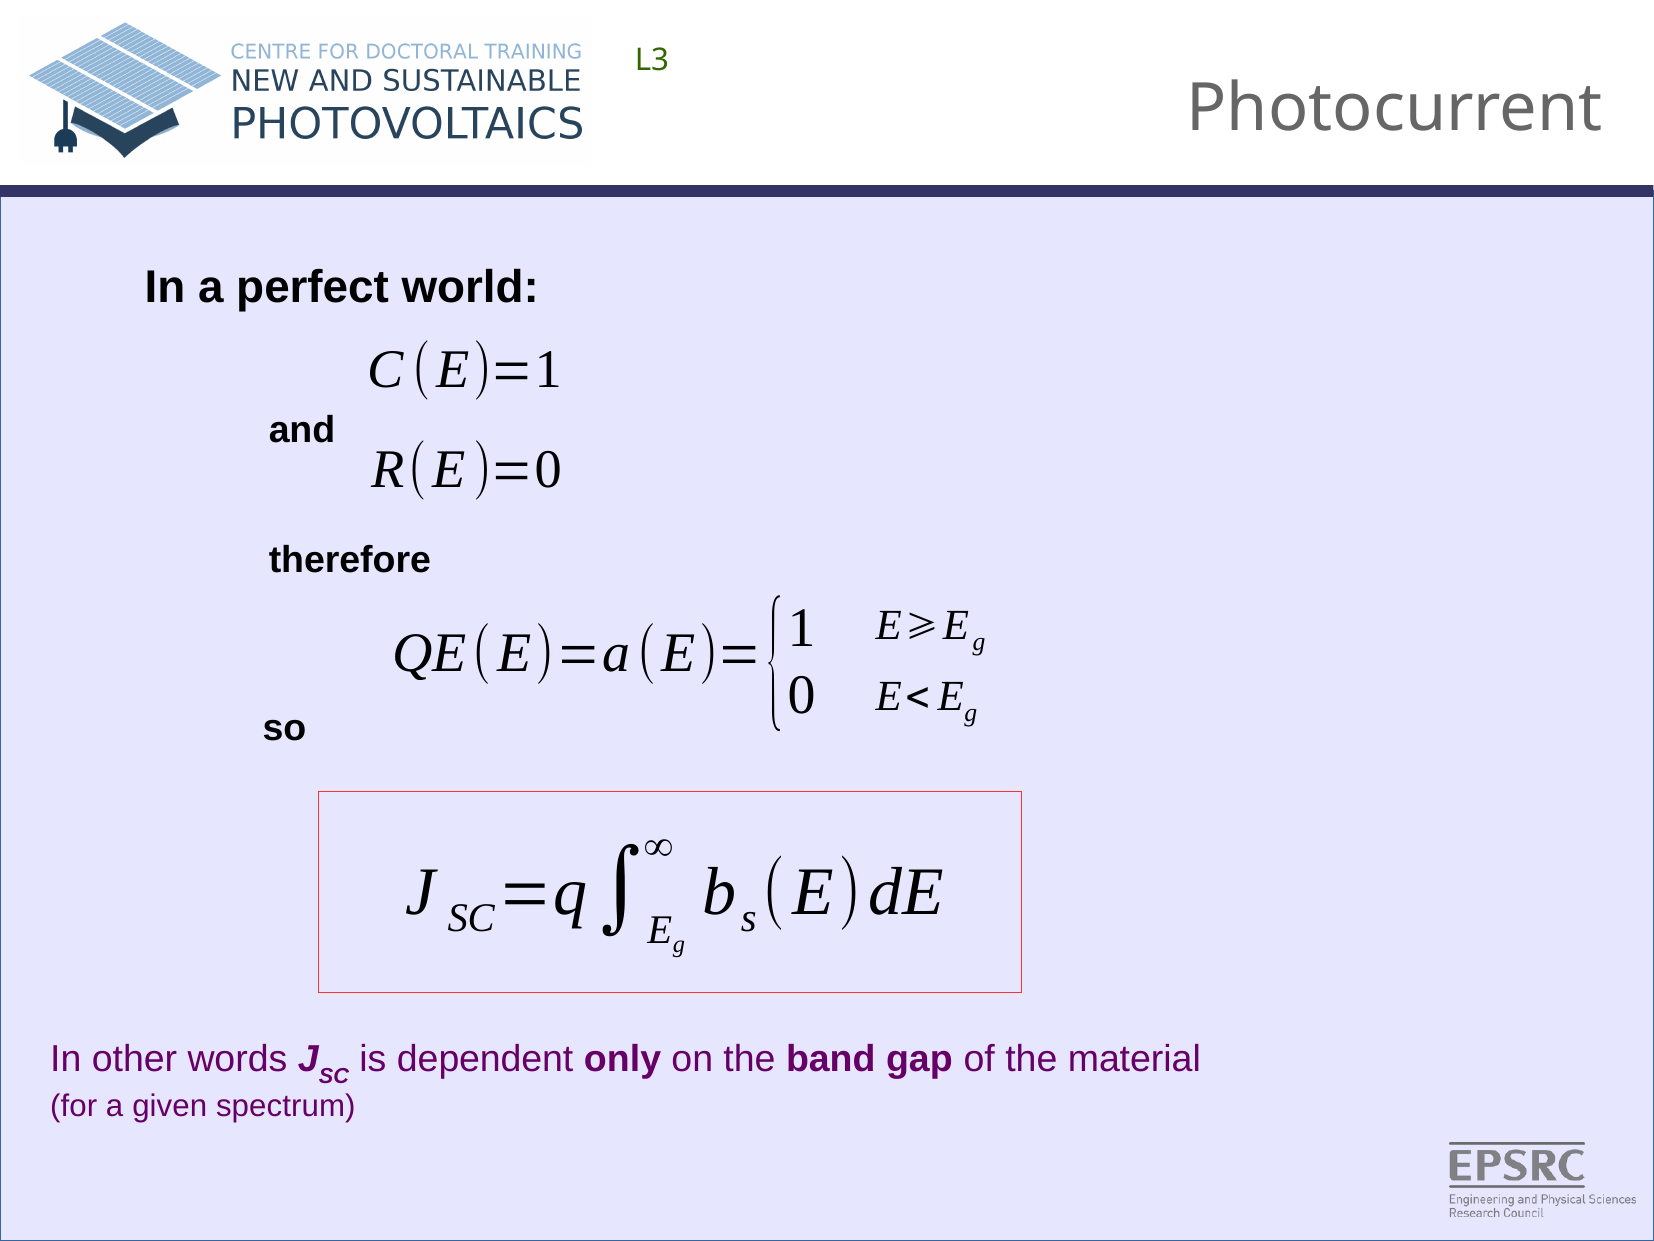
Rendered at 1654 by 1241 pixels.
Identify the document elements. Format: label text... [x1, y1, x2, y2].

text_box so [248, 699, 322, 768]
chart [354, 436, 578, 502]
chart [862, 673, 990, 729]
chart [862, 602, 996, 658]
text_box [0, 197, 1654, 1241]
text_box Photocurrent [767, 52, 1619, 142]
text_box In other words JSC is dependent only on the band gap of the material (for a given spectrum) [35, 1029, 1382, 1217]
chart [388, 837, 963, 958]
text_box L3 [620, 29, 880, 80]
text_box therefore [253, 531, 446, 601]
picture [19, 17, 591, 166]
chart [377, 590, 832, 733]
text_box In a perfect world: [129, 253, 567, 321]
text_box and [253, 401, 351, 471]
chart [354, 336, 577, 403]
picture [1449, 1142, 1636, 1217]
